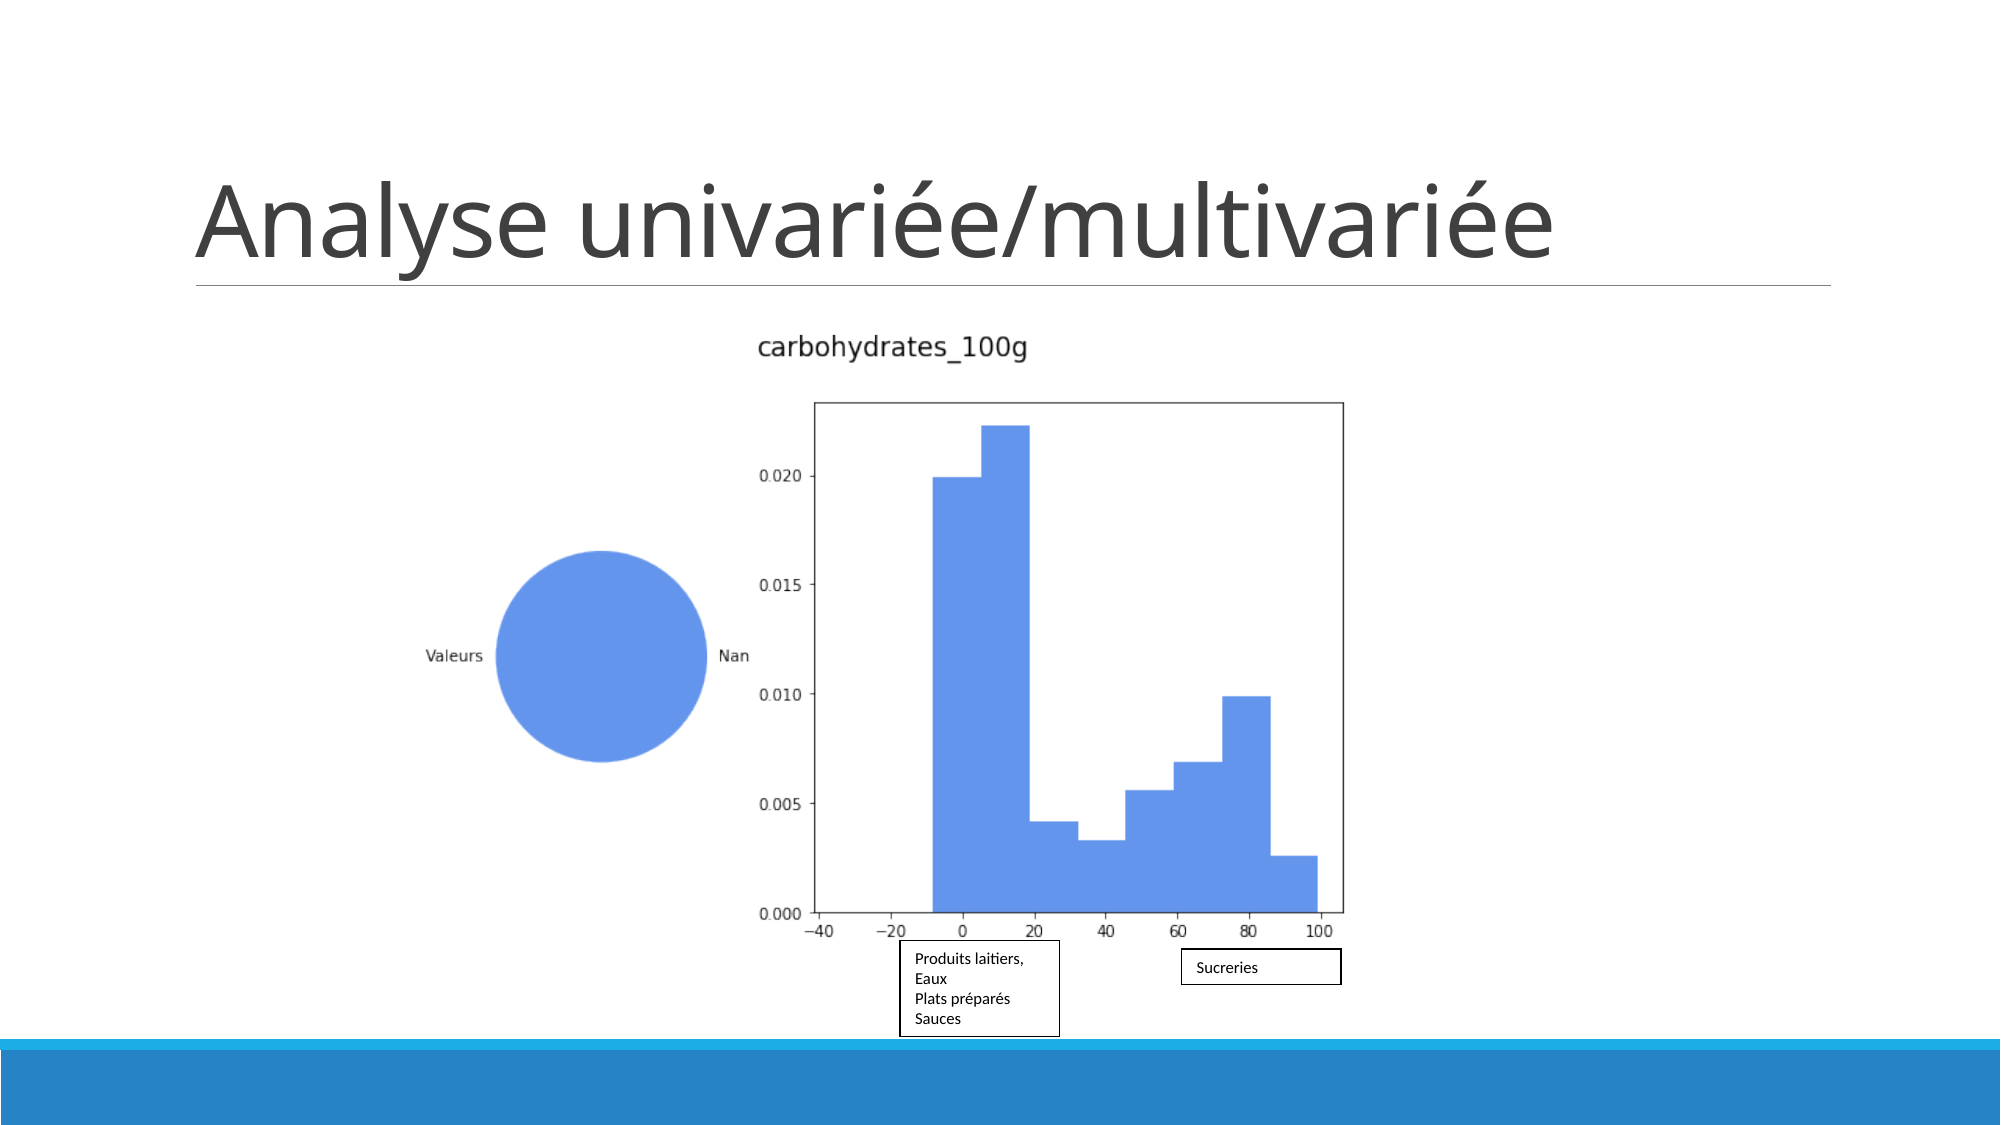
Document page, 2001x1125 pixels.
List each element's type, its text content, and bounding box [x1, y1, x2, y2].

picture [415, 324, 1354, 950]
text_box Sucreries [1181, 949, 1341, 985]
text_box Produits laitiers, Eaux Plats préparés Sauces [900, 940, 1060, 1037]
title Analyse univariée/multivariée [180, 47, 1831, 286]
